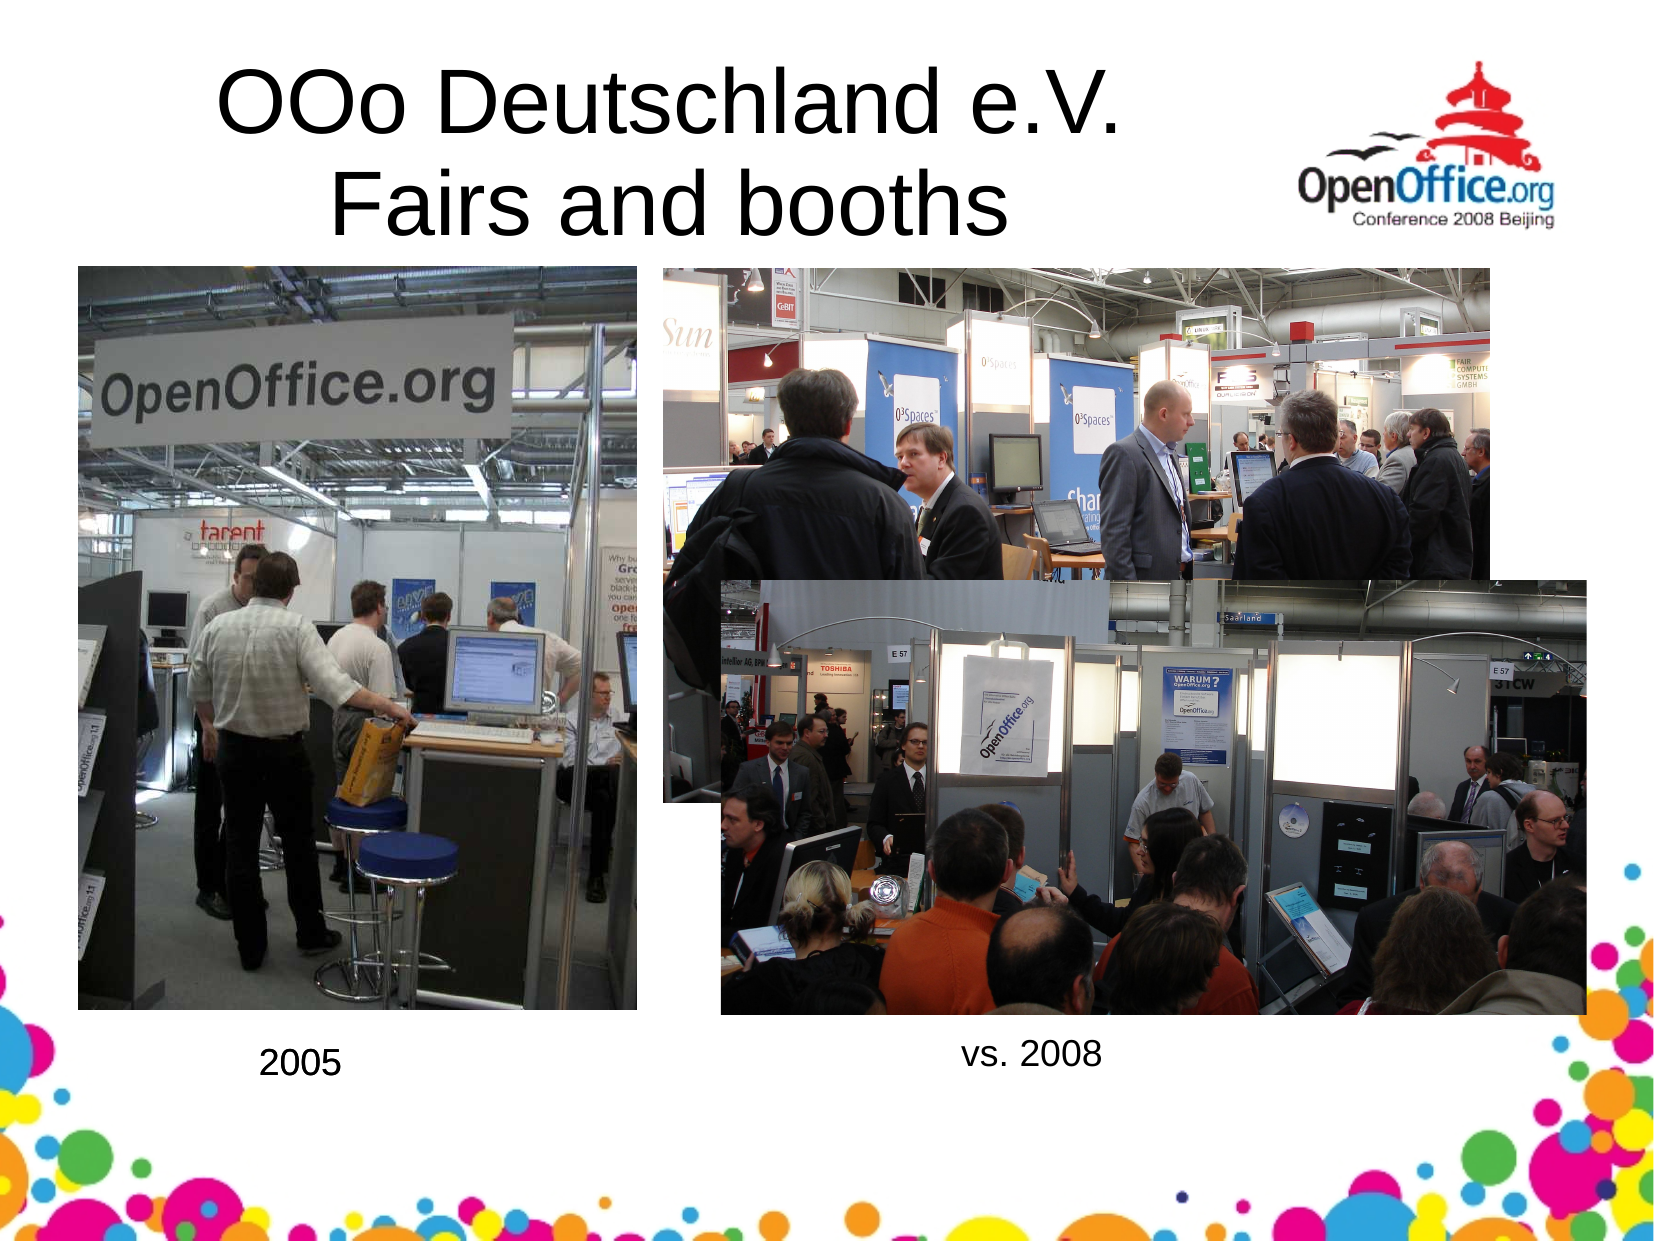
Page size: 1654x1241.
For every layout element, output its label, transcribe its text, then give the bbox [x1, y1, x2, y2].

picture [0, 266, 1654, 1241]
title OOo Deutschland e.V. Fairs and booths [82, 50, 1258, 256]
picture [1285, 51, 1569, 250]
text_box vs. 2008 [946, 1025, 1118, 1083]
text_box 2005 [244, 1034, 357, 1092]
